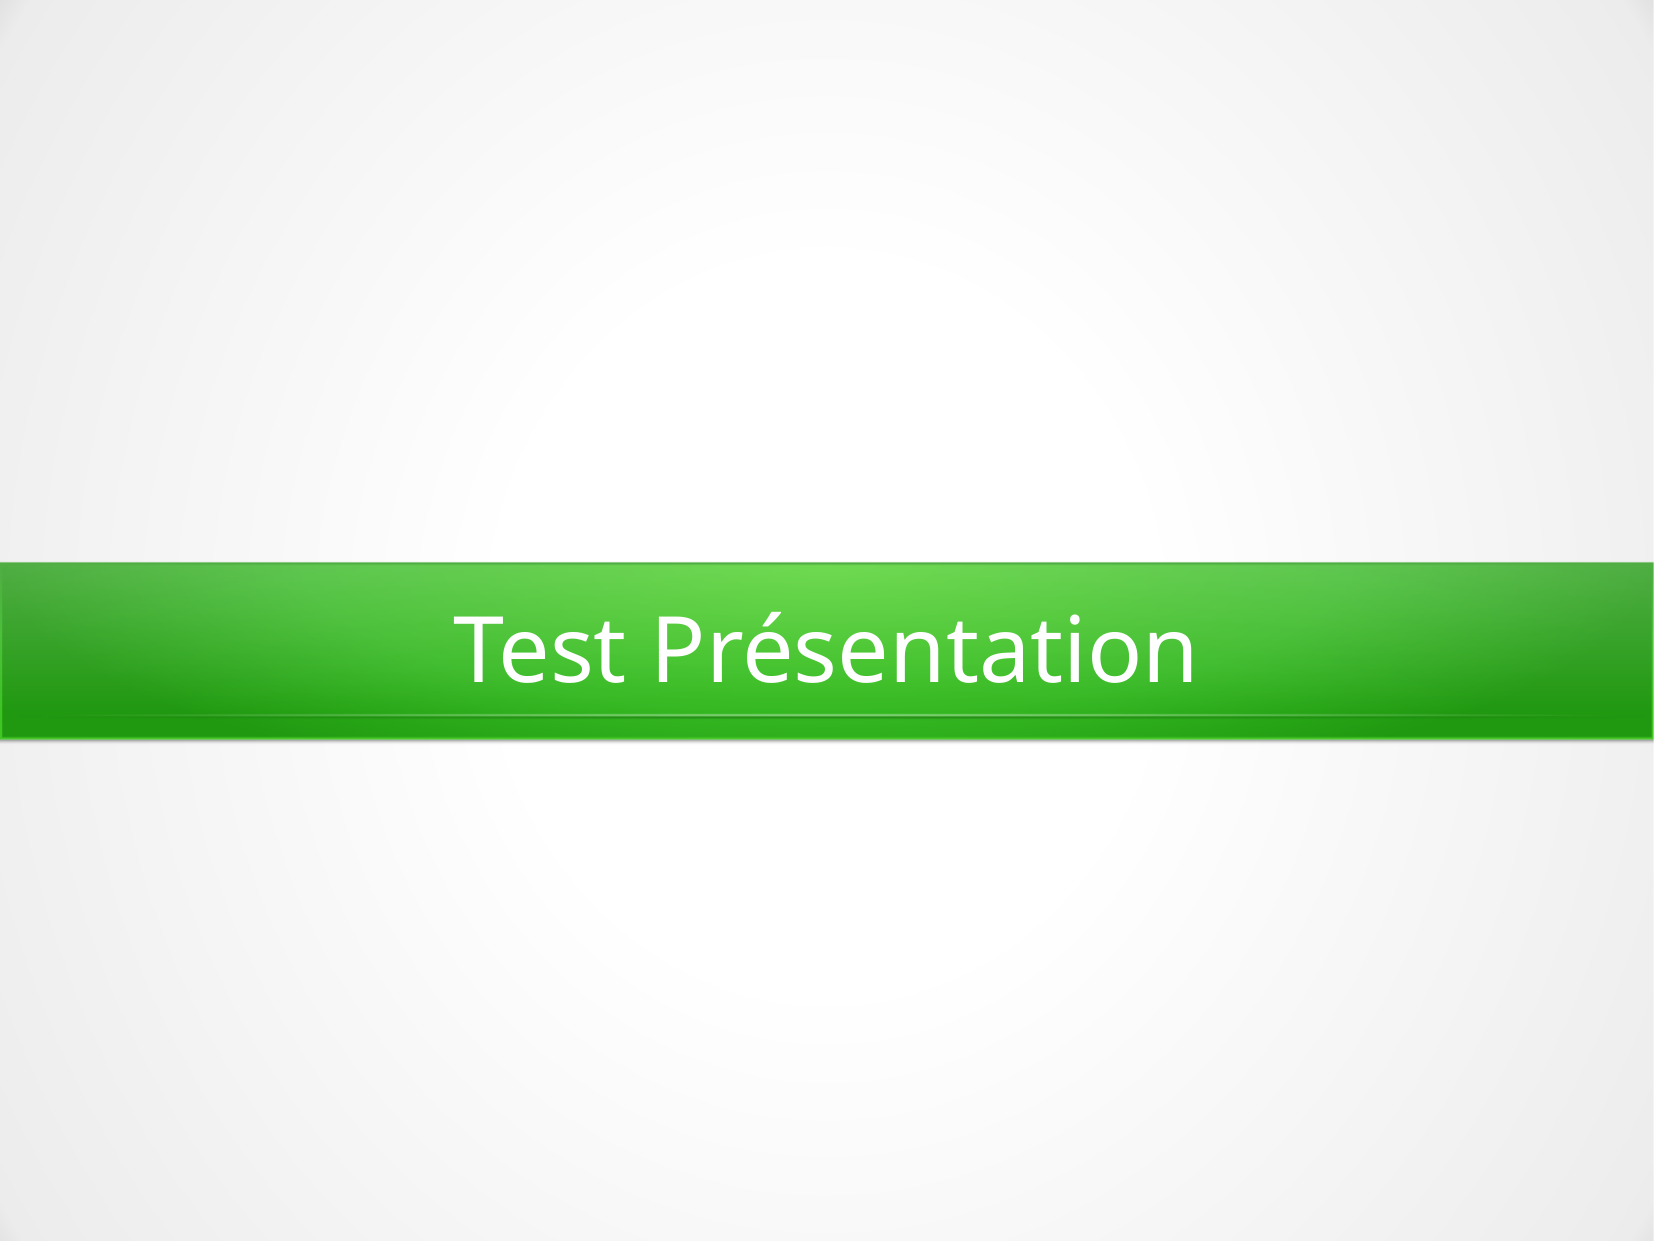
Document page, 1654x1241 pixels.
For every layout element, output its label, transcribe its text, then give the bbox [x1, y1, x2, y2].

title Test Présentation [82, 578, 1571, 715]
picture [0, 0, 1654, 1241]
